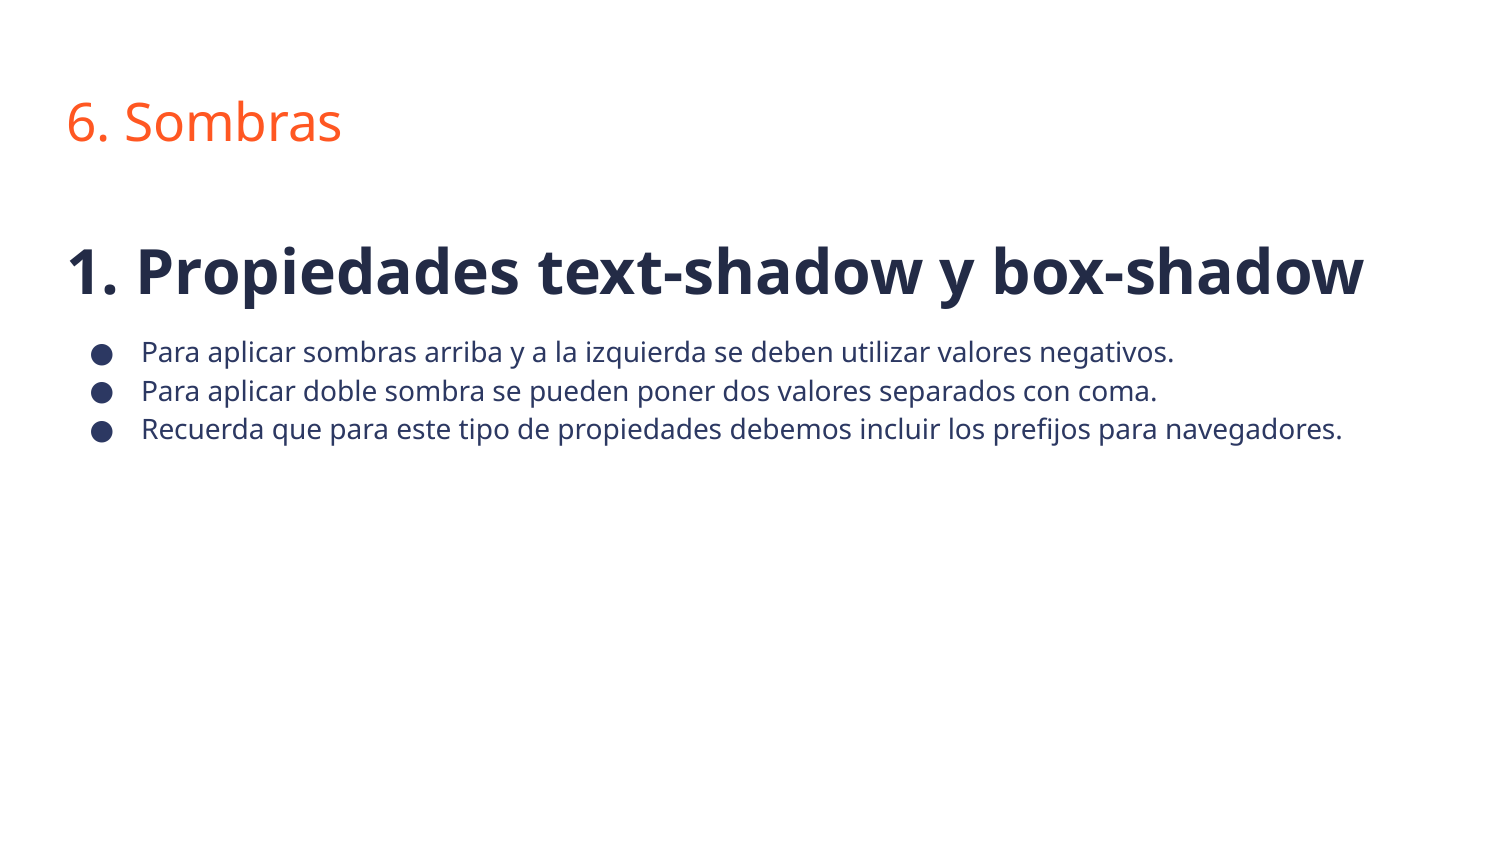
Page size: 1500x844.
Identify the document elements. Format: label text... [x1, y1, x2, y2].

title 6. Sombras [51, 72, 1449, 167]
list 1. Propiedades text-shadow y box-shadow Para aplicar sombras arriba y a la izquierda se deben utilizar valores negativos. Para aplicar doble sombra se pueden poner dos valores separados con coma. Recuerda que para este tipo de propiedades debemos incluir los prefijos para navegadores. [51, 189, 1449, 750]
